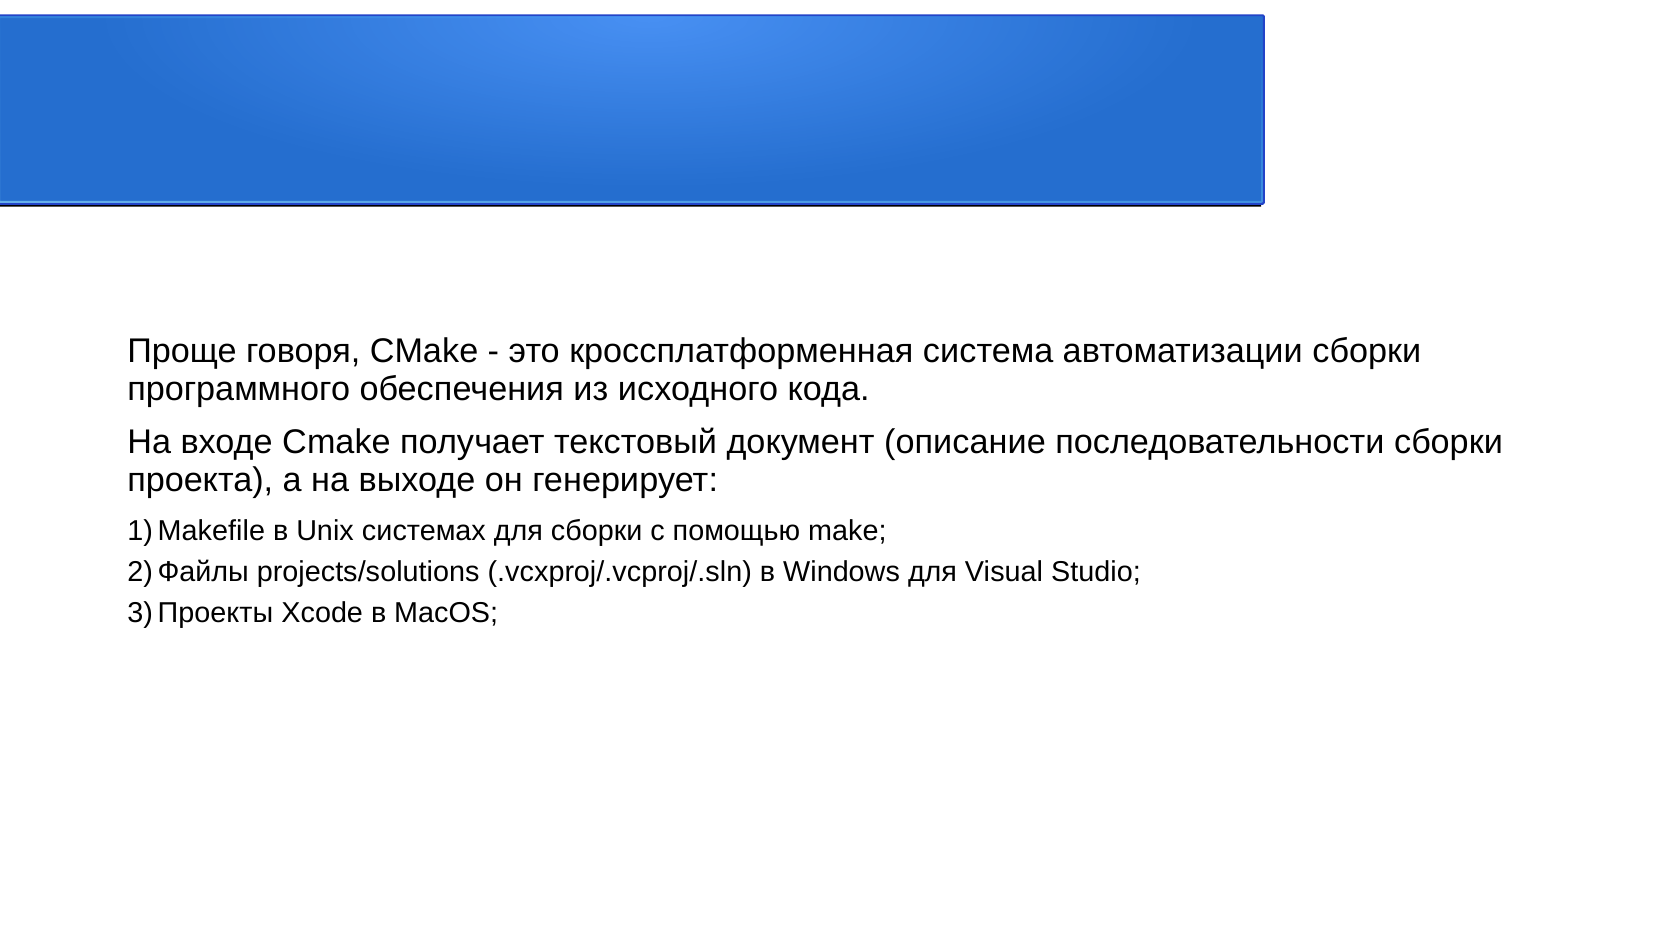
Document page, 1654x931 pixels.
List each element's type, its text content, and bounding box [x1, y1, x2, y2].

list Проще говоря, CMake - это кроссплатформенная система автоматизации сборки программного обеспечения из исходного кода. На входе Cmake получает текстовый документ (описание последовательности сборки проекта), а на выходе он генерирует: Makefile в Unix системах для сборки с помощью make; Файлы projects/solutions (.vcxproj/.vcproj/.sln) в Windows для Visual Studio; Проекты Xcode в MacOS; [82, 224, 1571, 764]
